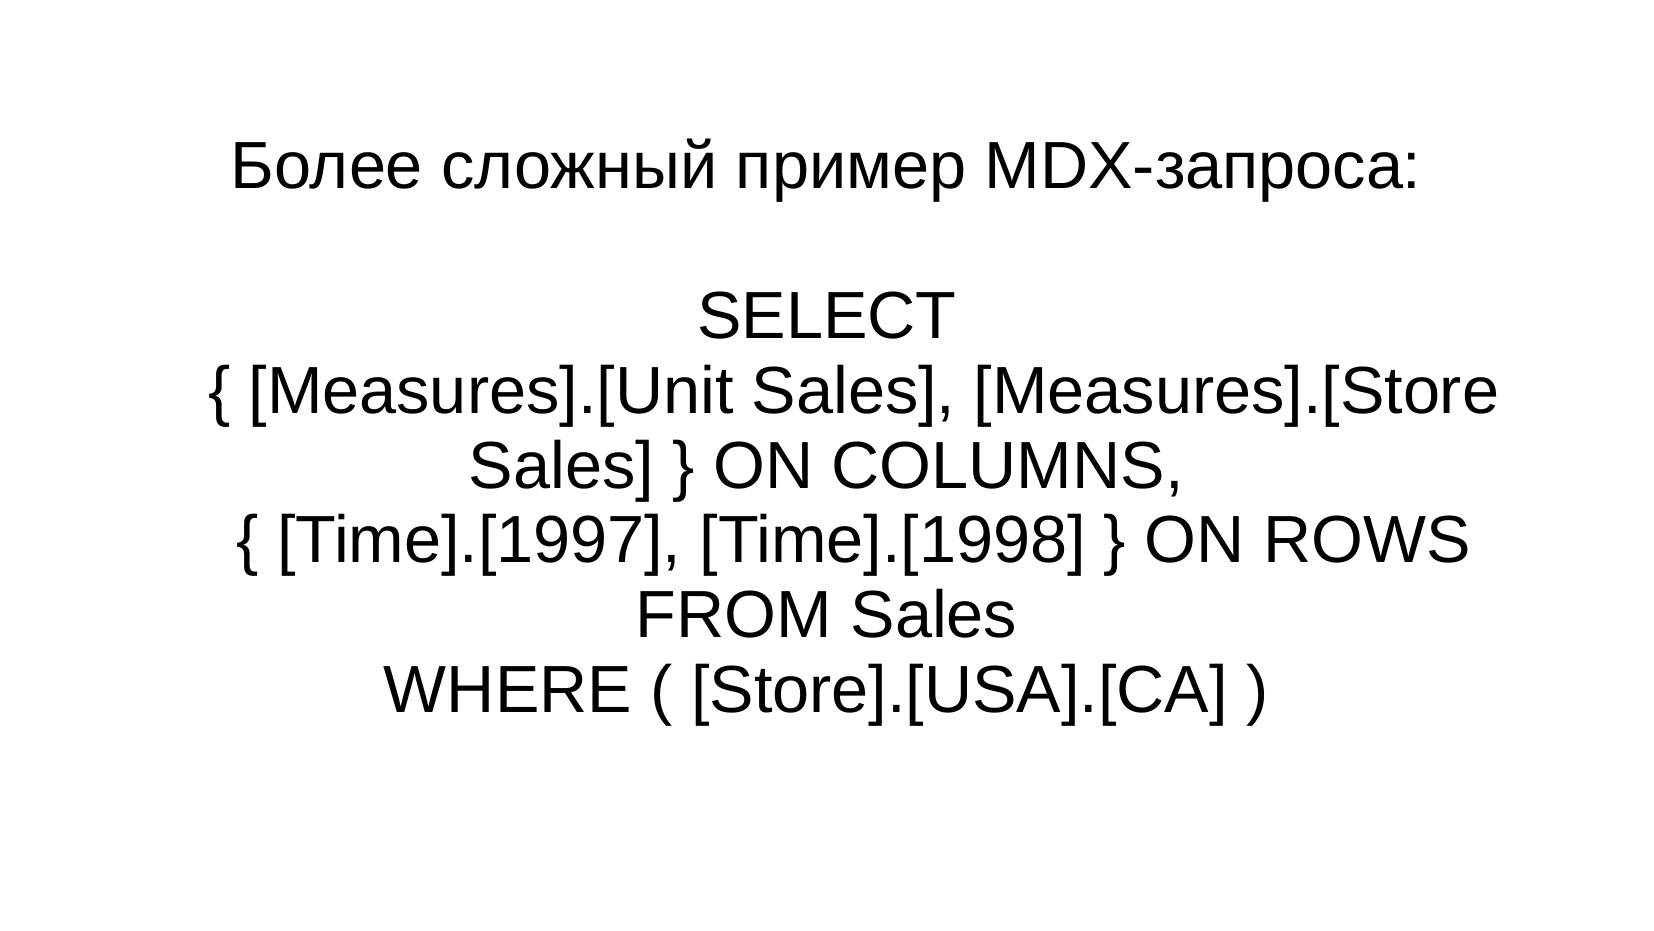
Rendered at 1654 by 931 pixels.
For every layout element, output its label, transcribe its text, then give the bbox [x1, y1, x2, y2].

subtitle Более сложный пример MDX-запроса: SELECT { [Measures].[Unit Sales], [Measures].[Store Sales] } ON COLUMNS, { [Time].[1997], [Time].[1998] } ON ROWS FROM Sales WHERE ( [Store].[USA].[CA] ) [82, 60, 1571, 871]
